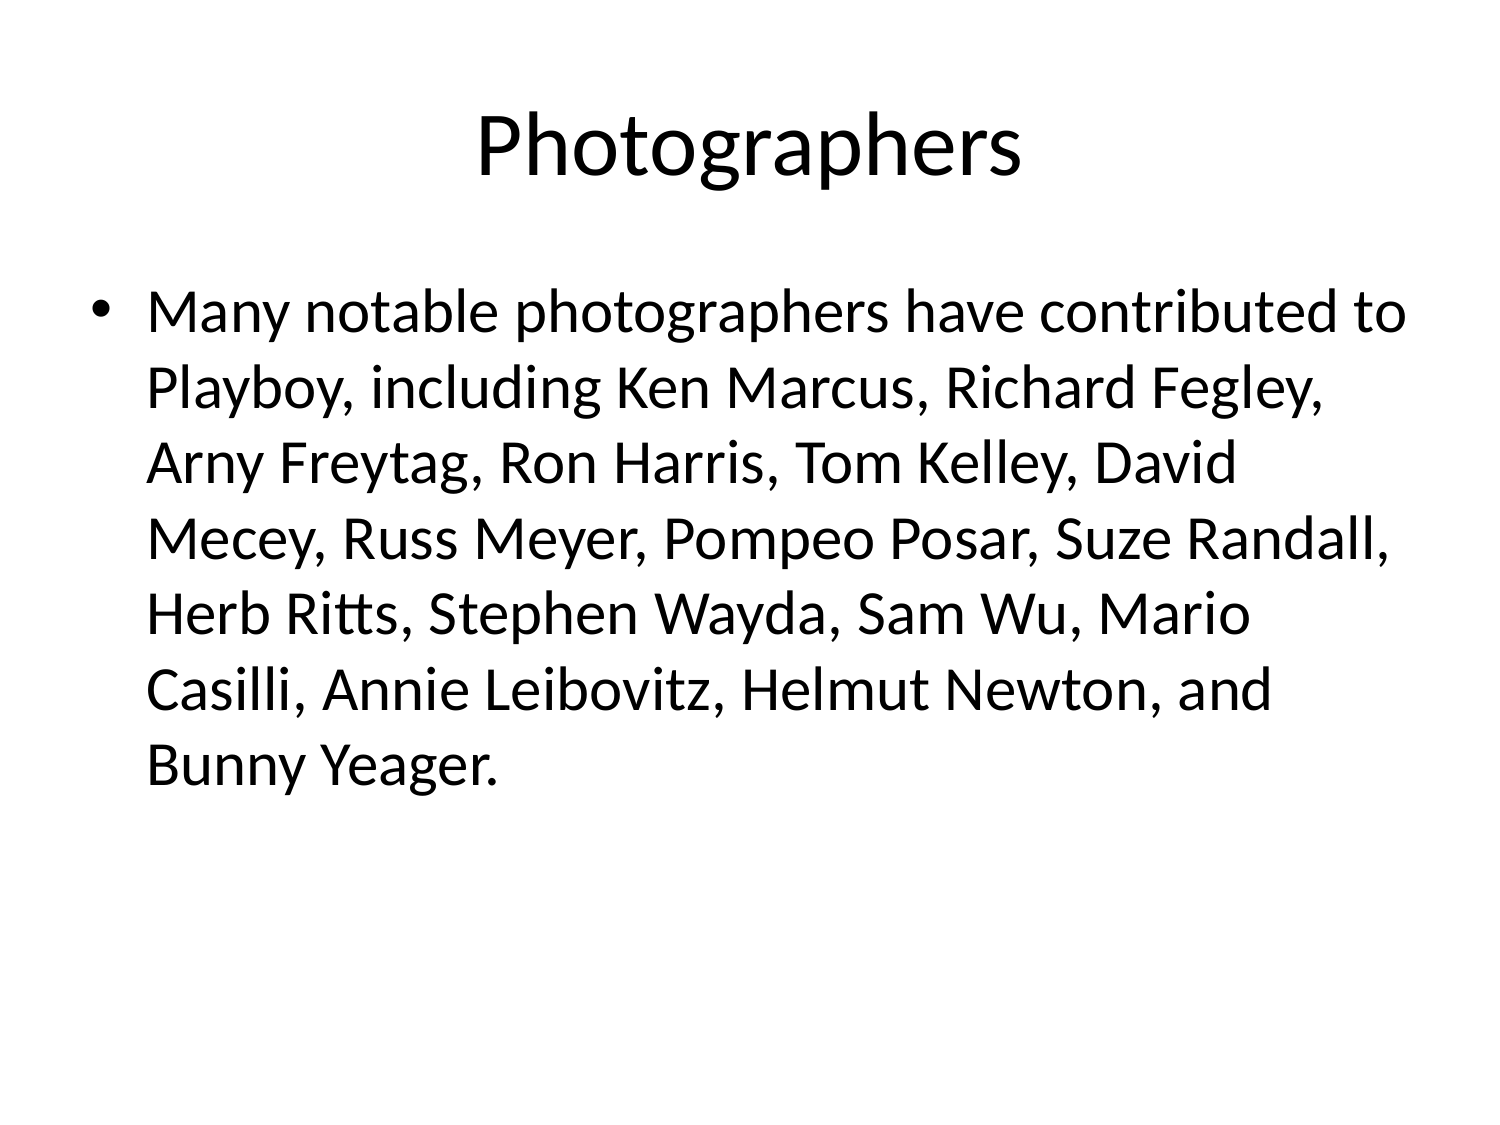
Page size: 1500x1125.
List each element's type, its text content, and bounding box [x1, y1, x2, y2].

list Many notable photographers have contributed to Playboy, including Ken Marcus, Richard Fegley, Arny Freytag, Ron Harris, Tom Kelley, David Mecey, Russ Meyer, Pompeo Posar, Suze Randall, Herb Ritts, Stephen Wayda, Sam Wu, Mario Casilli, Annie Leibovitz, Helmut Newton, and Bunny Yeager. [75, 262, 1425, 1005]
title Photographers [75, 45, 1425, 233]
